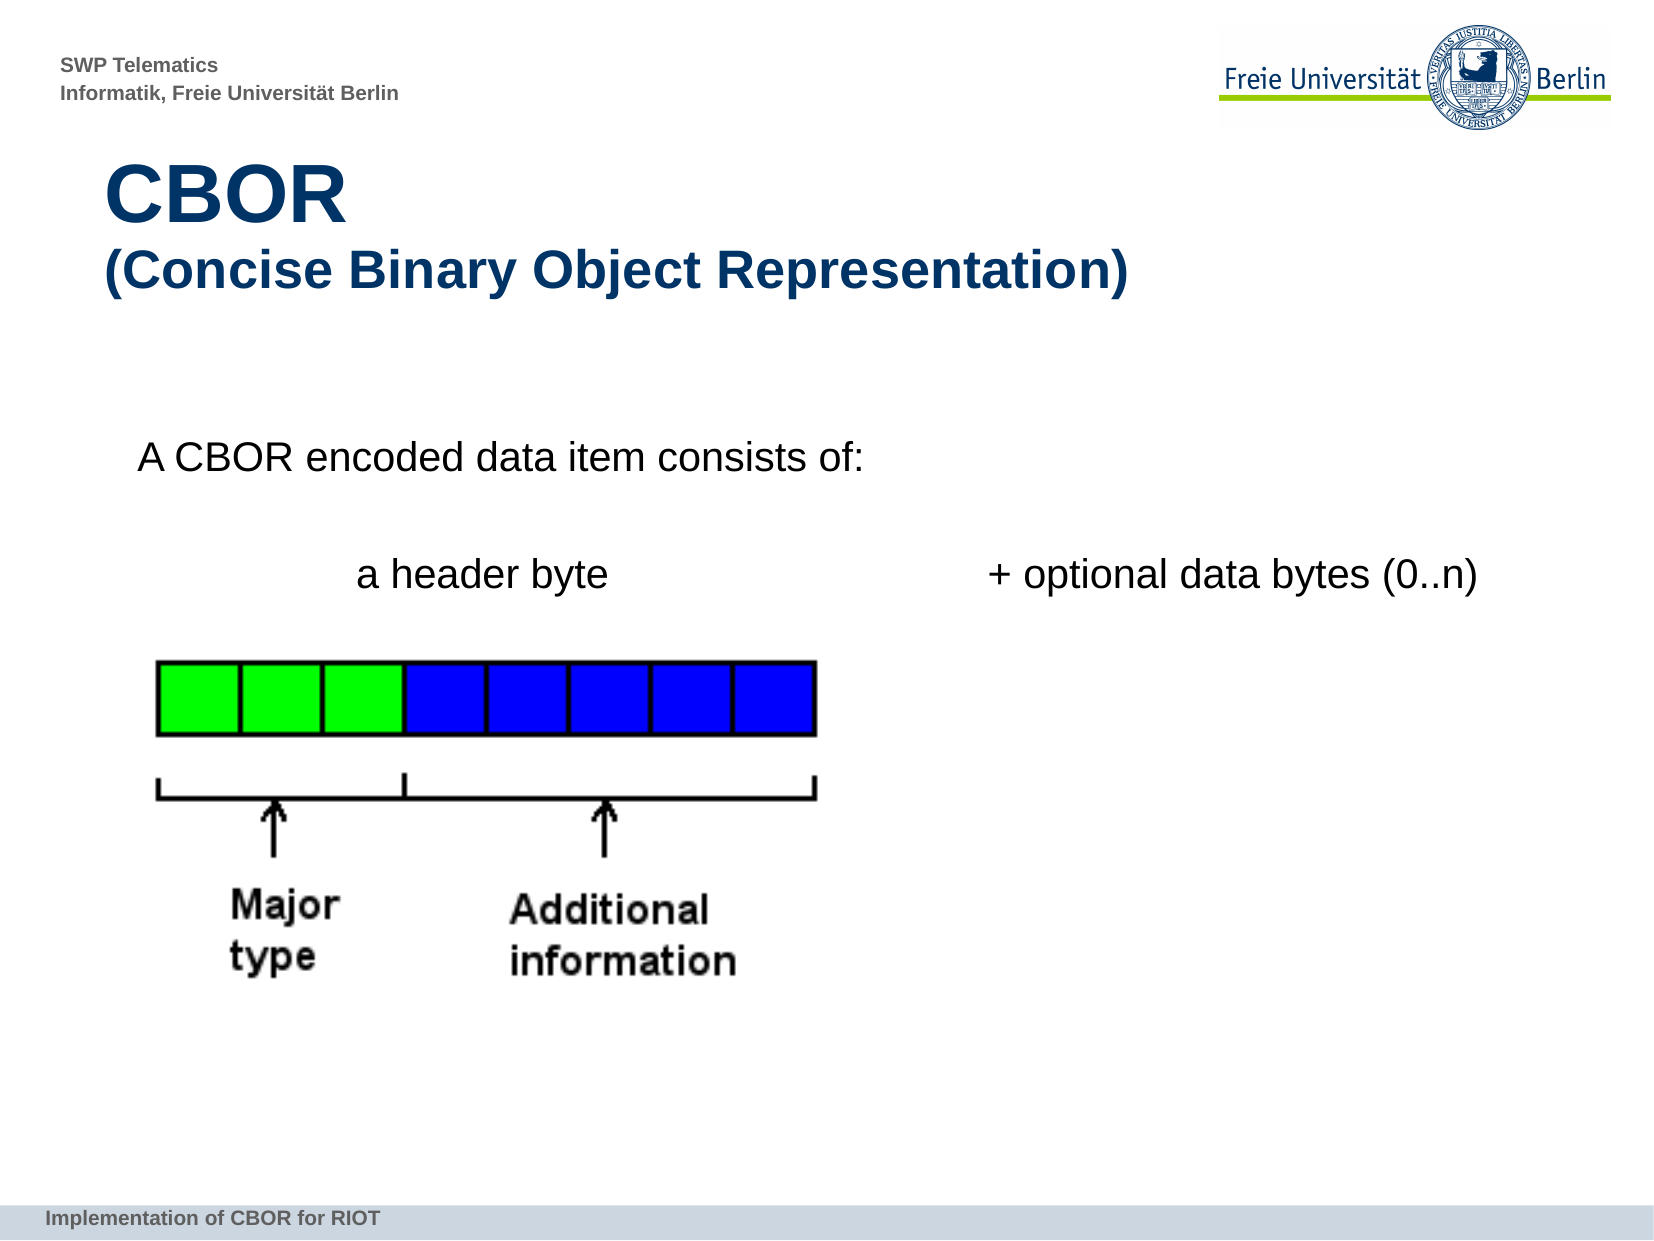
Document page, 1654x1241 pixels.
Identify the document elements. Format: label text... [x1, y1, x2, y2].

picture [1219, 25, 1611, 130]
list A CBOR encoded data item consists of: a header byte + optional data bytes (0..n) [45, 375, 1609, 1126]
picture [136, 615, 841, 1012]
title CBOR (Concise Binary Object Representation) [45, 147, 1609, 301]
